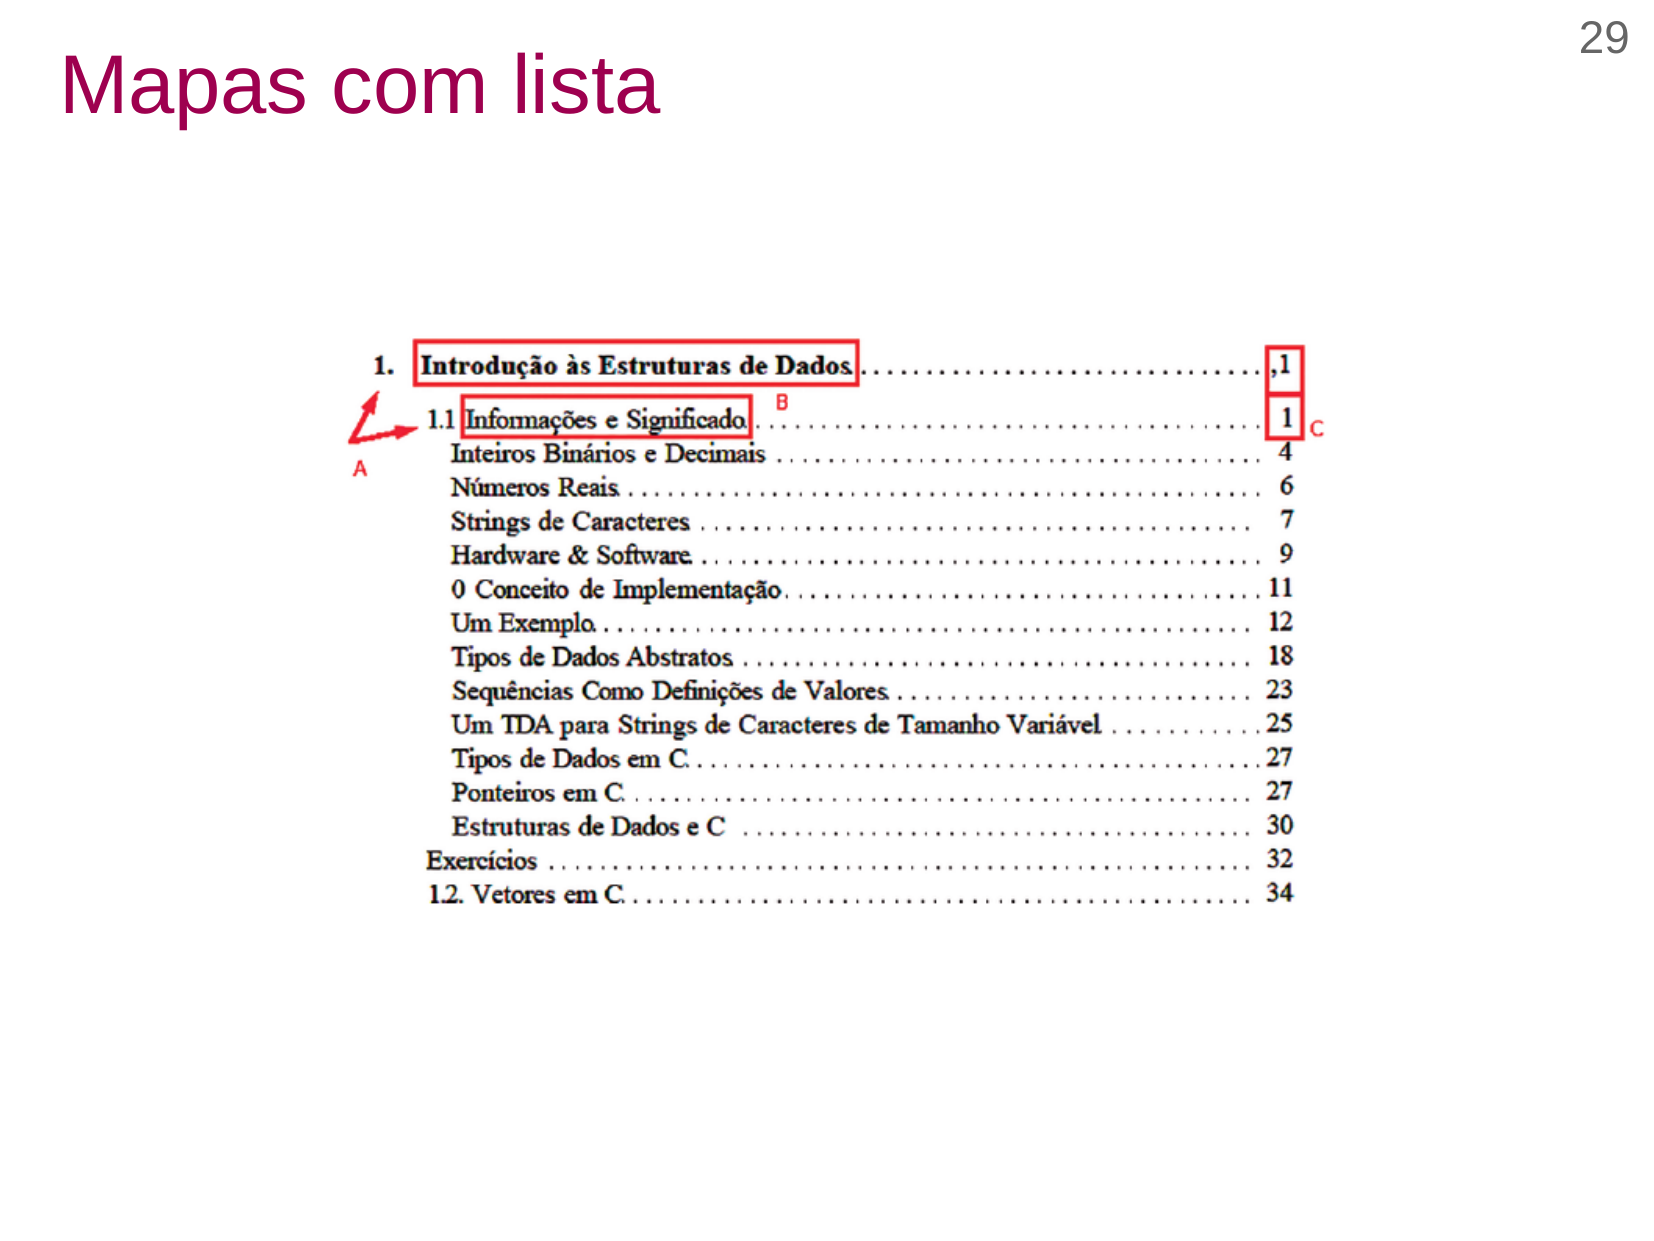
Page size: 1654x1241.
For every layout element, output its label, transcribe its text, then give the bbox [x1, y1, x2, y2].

title Mapas com lista [59, 29, 1595, 148]
picture [333, 331, 1329, 913]
